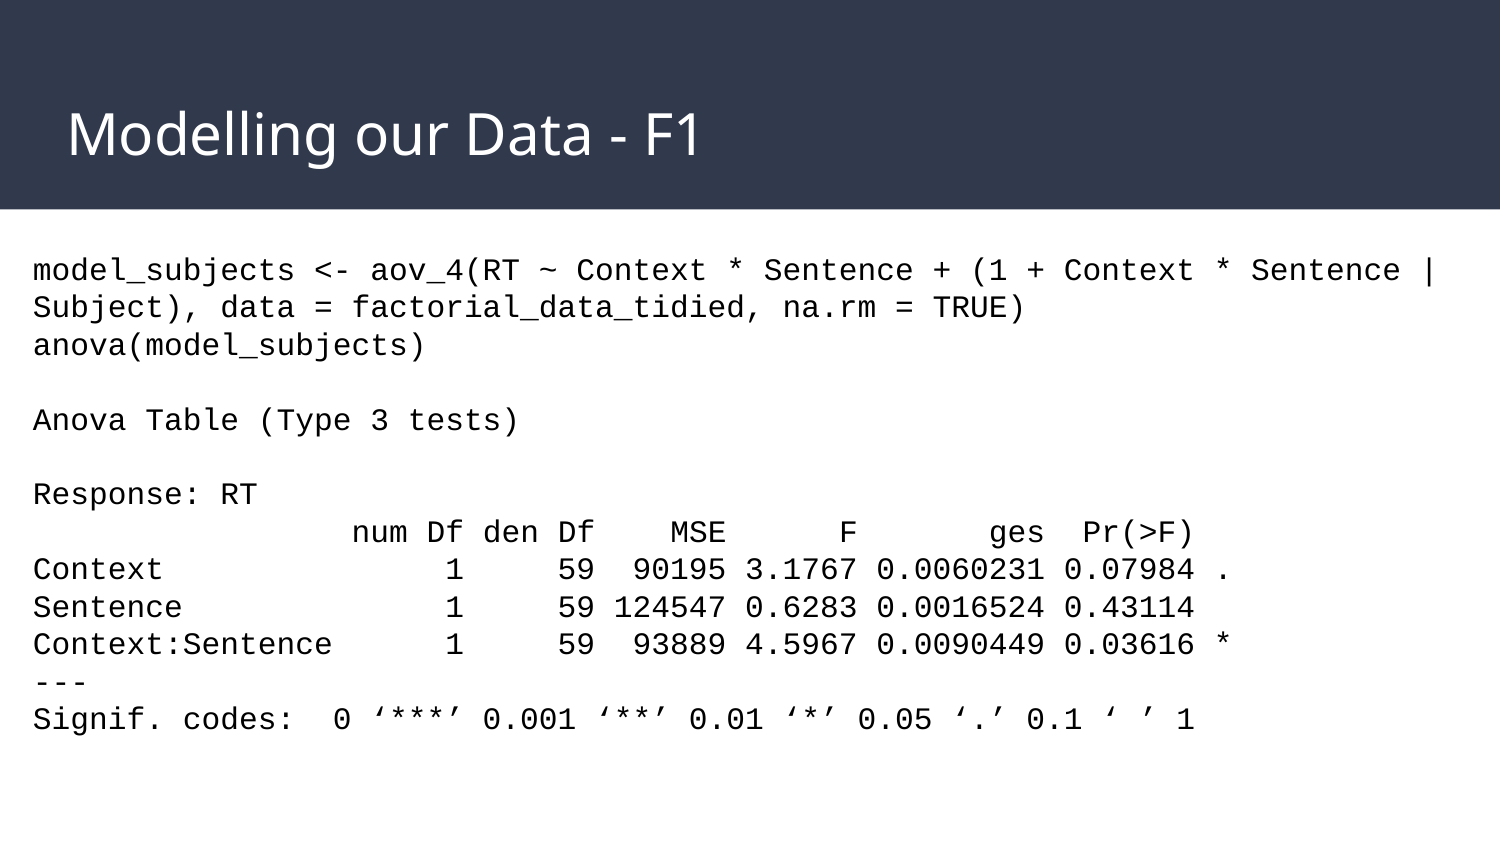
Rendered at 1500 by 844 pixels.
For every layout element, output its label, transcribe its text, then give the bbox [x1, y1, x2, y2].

text_box model_subjects <- aov_4(RT ~ Context * Sentence + (1 + Context * Sentence | Subject), data = factorial_data_tidied, na.rm = TRUE) anova(model_subjects) Anova Table (Type 3 tests) Response: RT num Df den Df MSE F ges Pr(>F) Context 1 59 90195 3.1767 0.0060231 0.07984 . Sentence 1 59 124547 0.6283 0.0016524 0.43114 Context:Sentence 1 59 93889 4.5967 0.0090449 0.03616 * --- Signif. codes: 0 ‘***’ 0.001 ‘**’ 0.01 ‘*’ 0.05 ‘.’ 0.1 ‘ ’ 1 [17, 234, 1470, 824]
title Modelling our Data - F1 [51, 82, 1449, 185]
